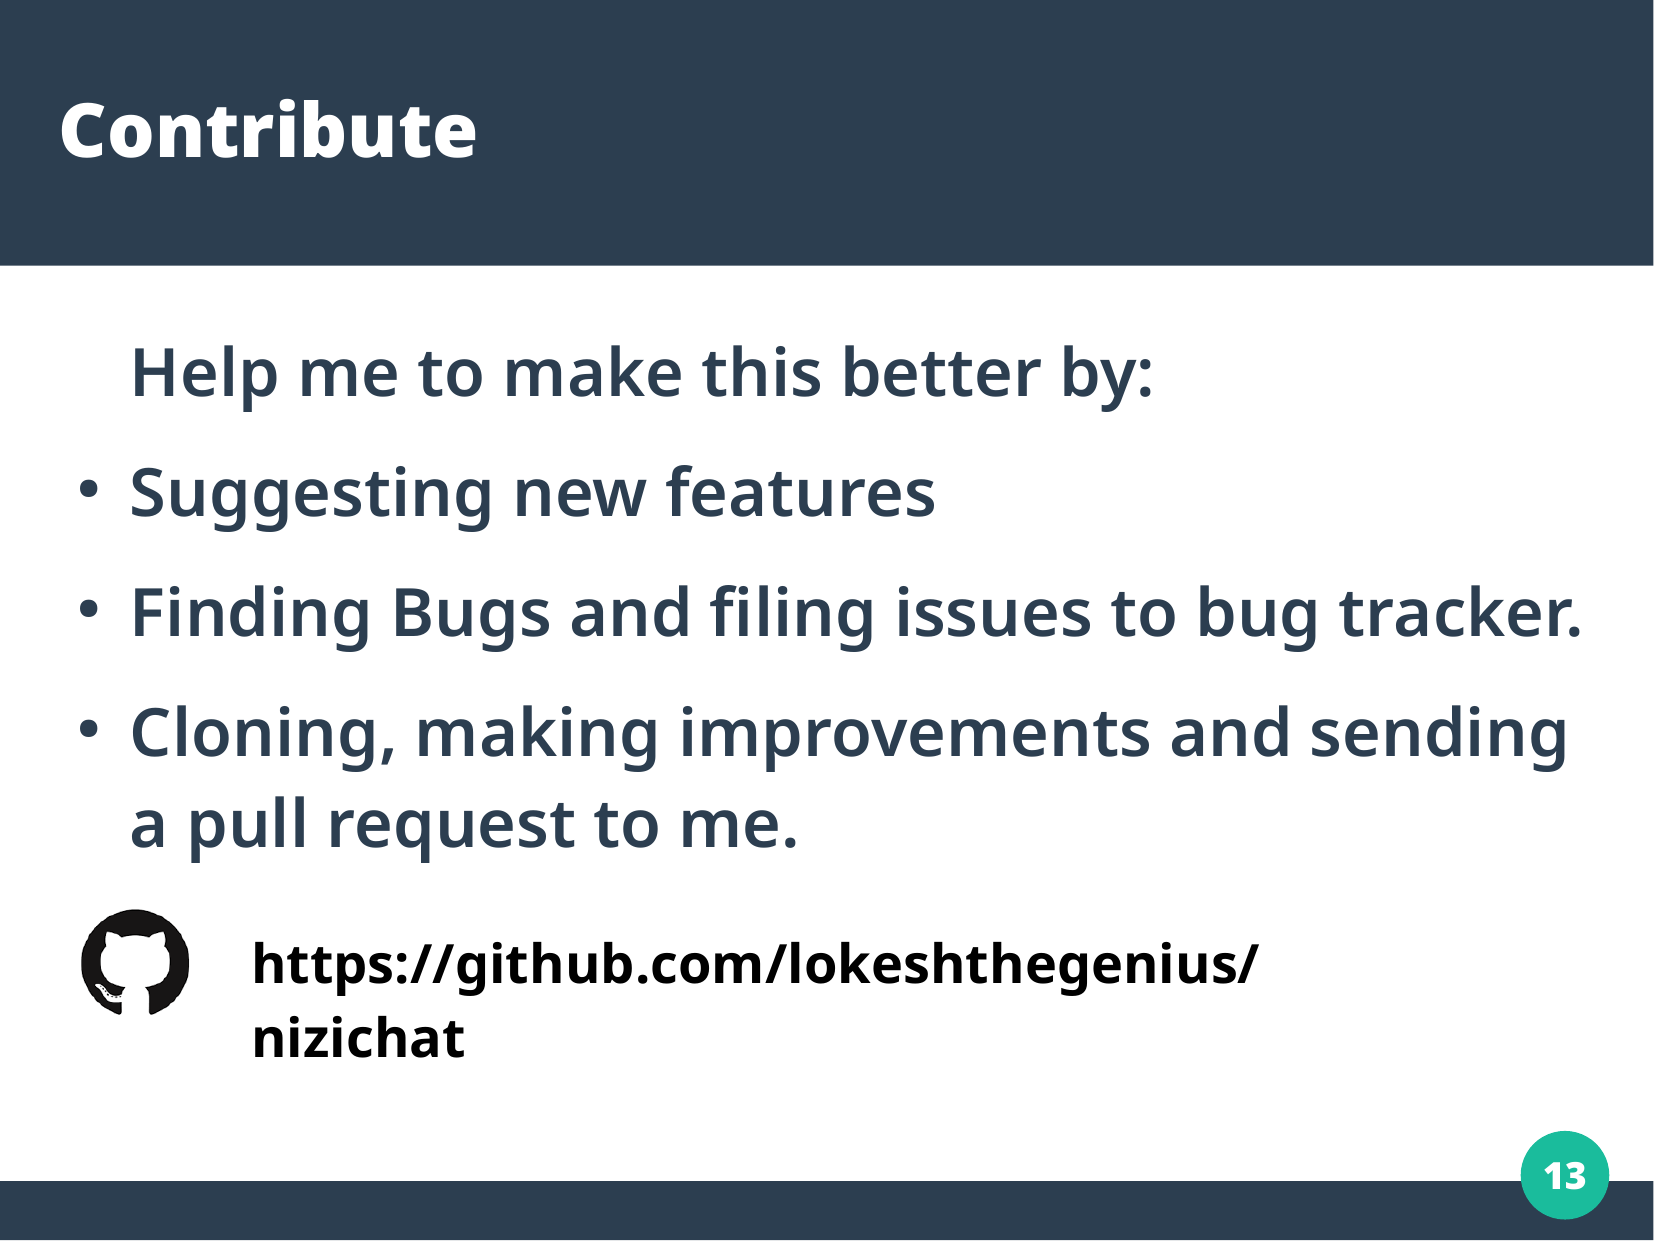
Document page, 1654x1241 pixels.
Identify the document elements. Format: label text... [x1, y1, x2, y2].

title Contribute [59, 56, 1595, 200]
list Help me to make this better by: Suggesting new features Finding Bugs and filing issues to bug tracker. Cloning, making improvements and sending a pull request to me. [59, 324, 1625, 1152]
